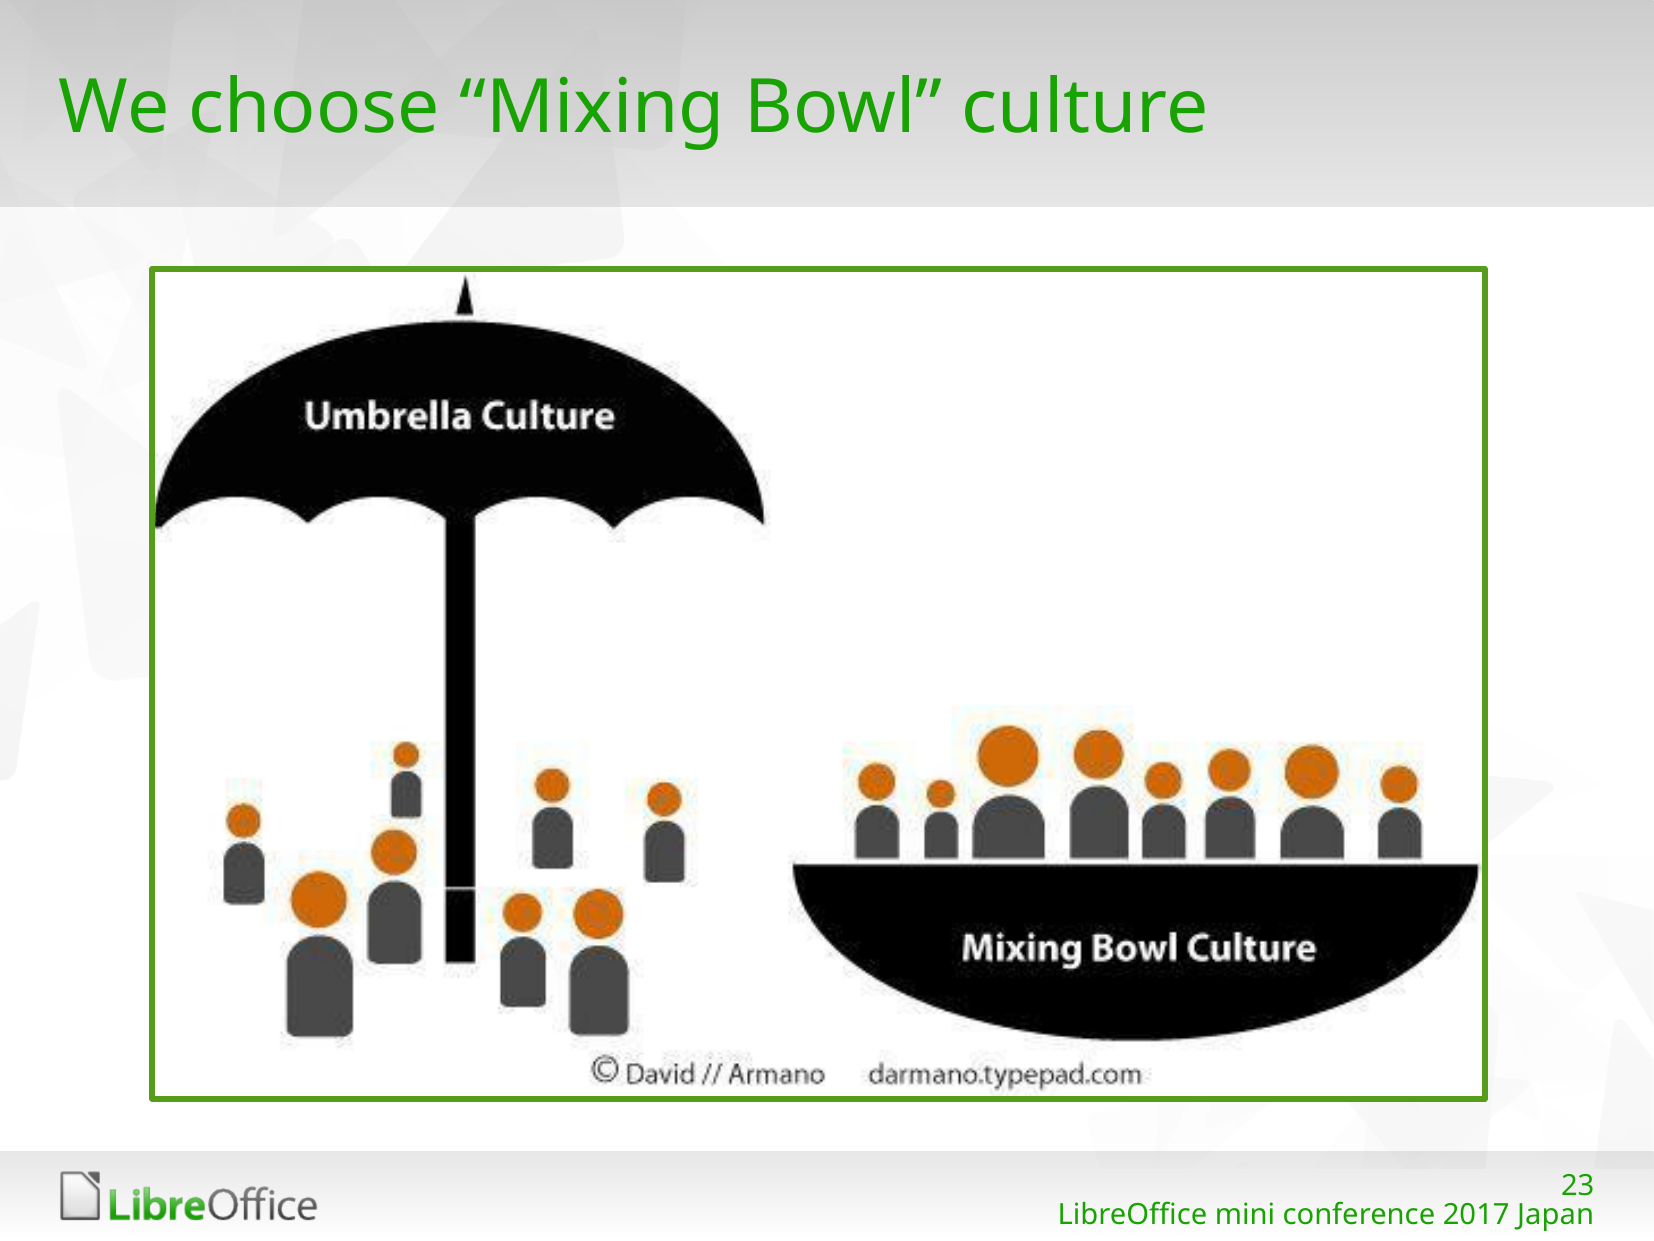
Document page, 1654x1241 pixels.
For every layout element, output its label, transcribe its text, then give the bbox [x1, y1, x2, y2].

title We choose “Mixing Bowl” culture [59, 29, 1595, 178]
picture [41, 1152, 337, 1240]
picture [915, 548, 1654, 1169]
picture [0, 0, 783, 931]
picture [154, 271, 1483, 1096]
